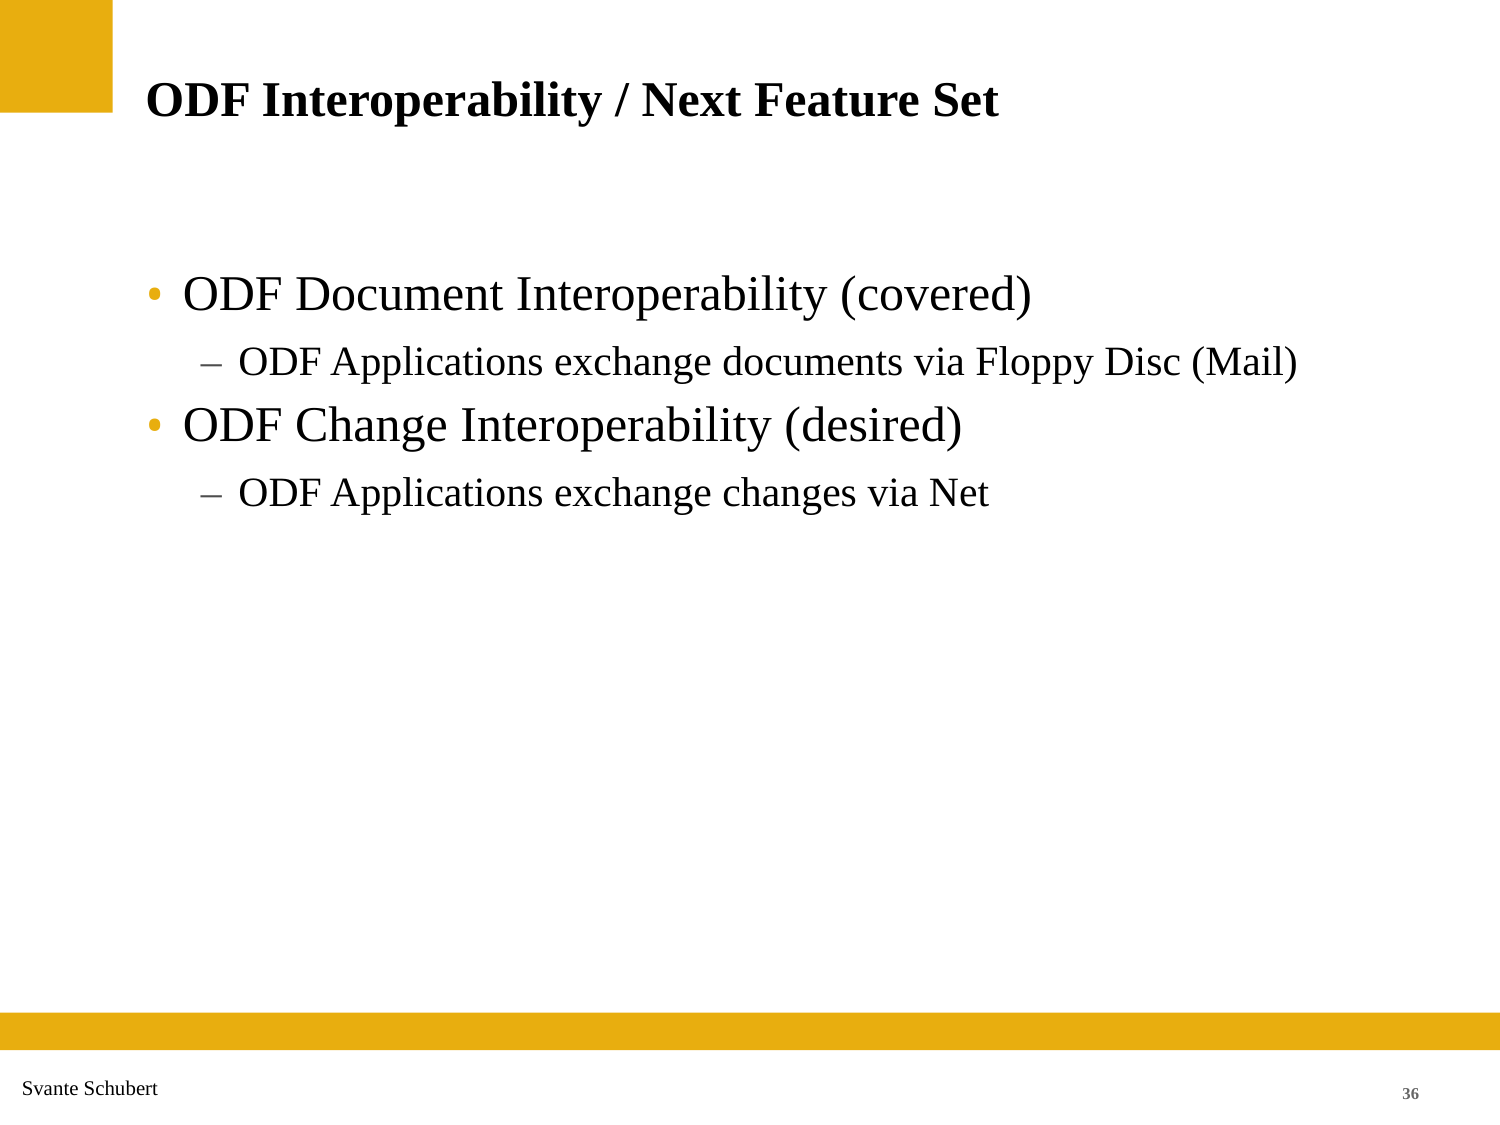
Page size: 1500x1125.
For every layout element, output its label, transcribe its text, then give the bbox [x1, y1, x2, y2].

title ODF Interoperability / Next Feature Set [145, 67, 1388, 219]
list ODF Document Interoperability (covered) ODF Applications exchange documents via Floppy Disc (Mail) ODF Change Interoperability (desired) ODF Applications exchange changes via Net [145, 265, 1423, 1009]
